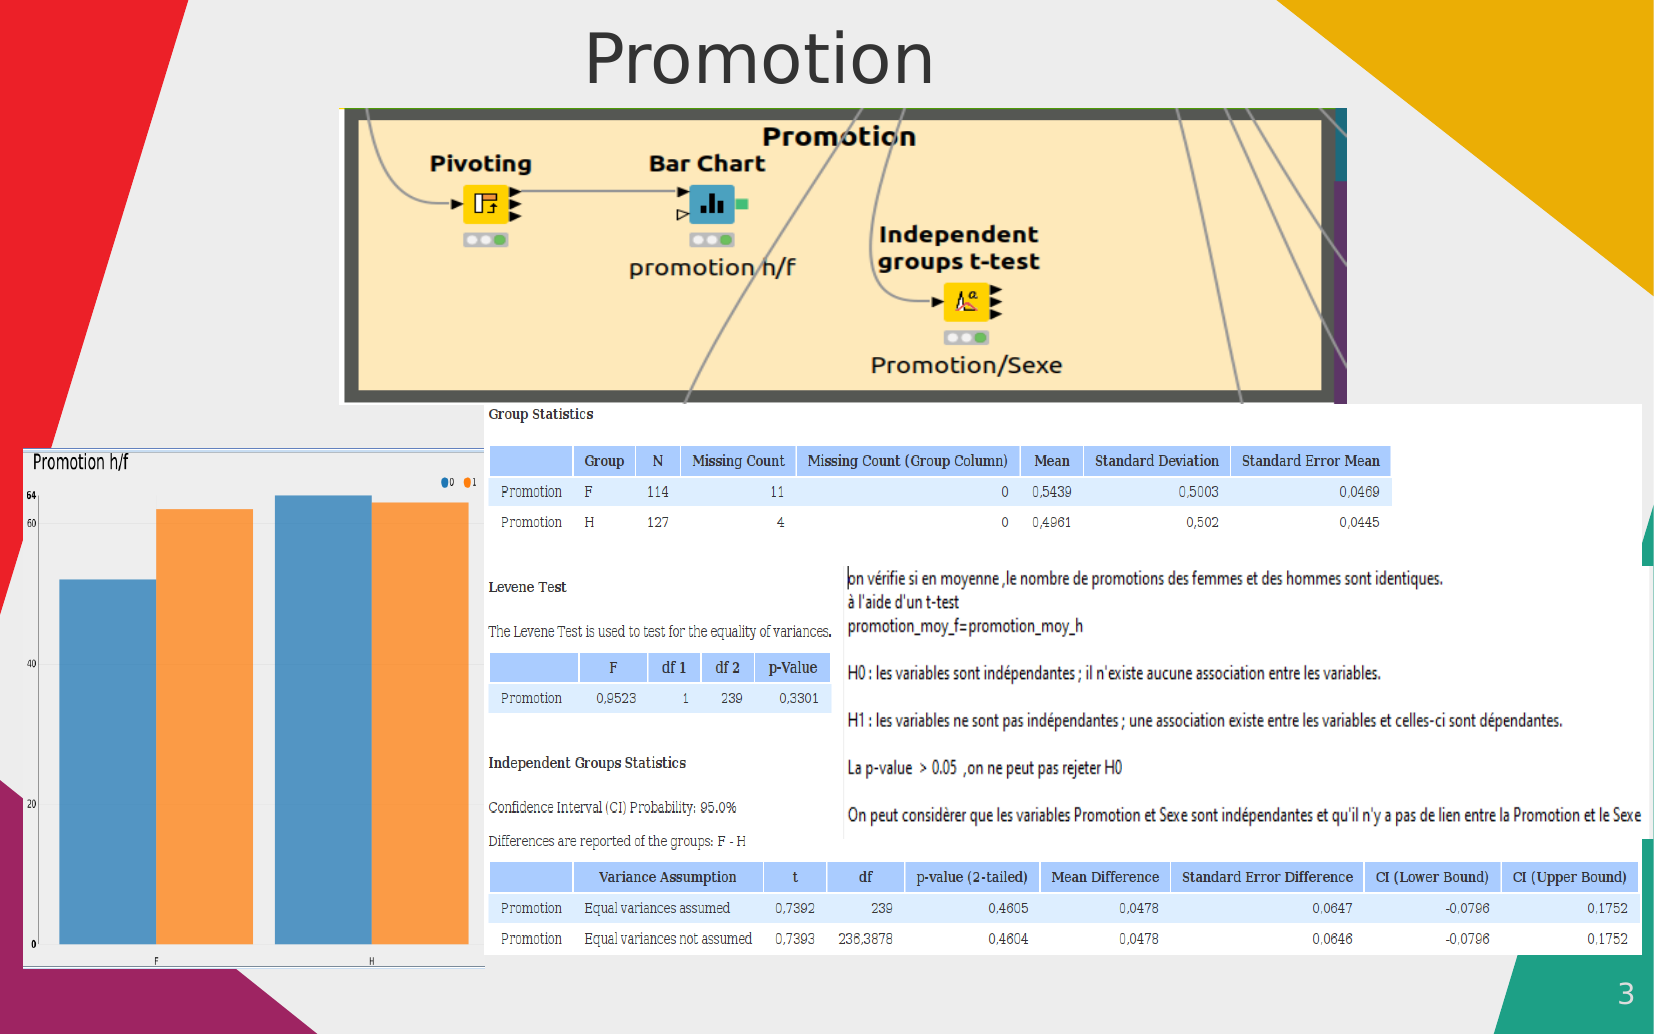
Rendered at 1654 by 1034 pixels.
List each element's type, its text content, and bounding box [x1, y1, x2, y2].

picture [23, 108, 1654, 969]
title Promotion [59, 0, 1483, 142]
